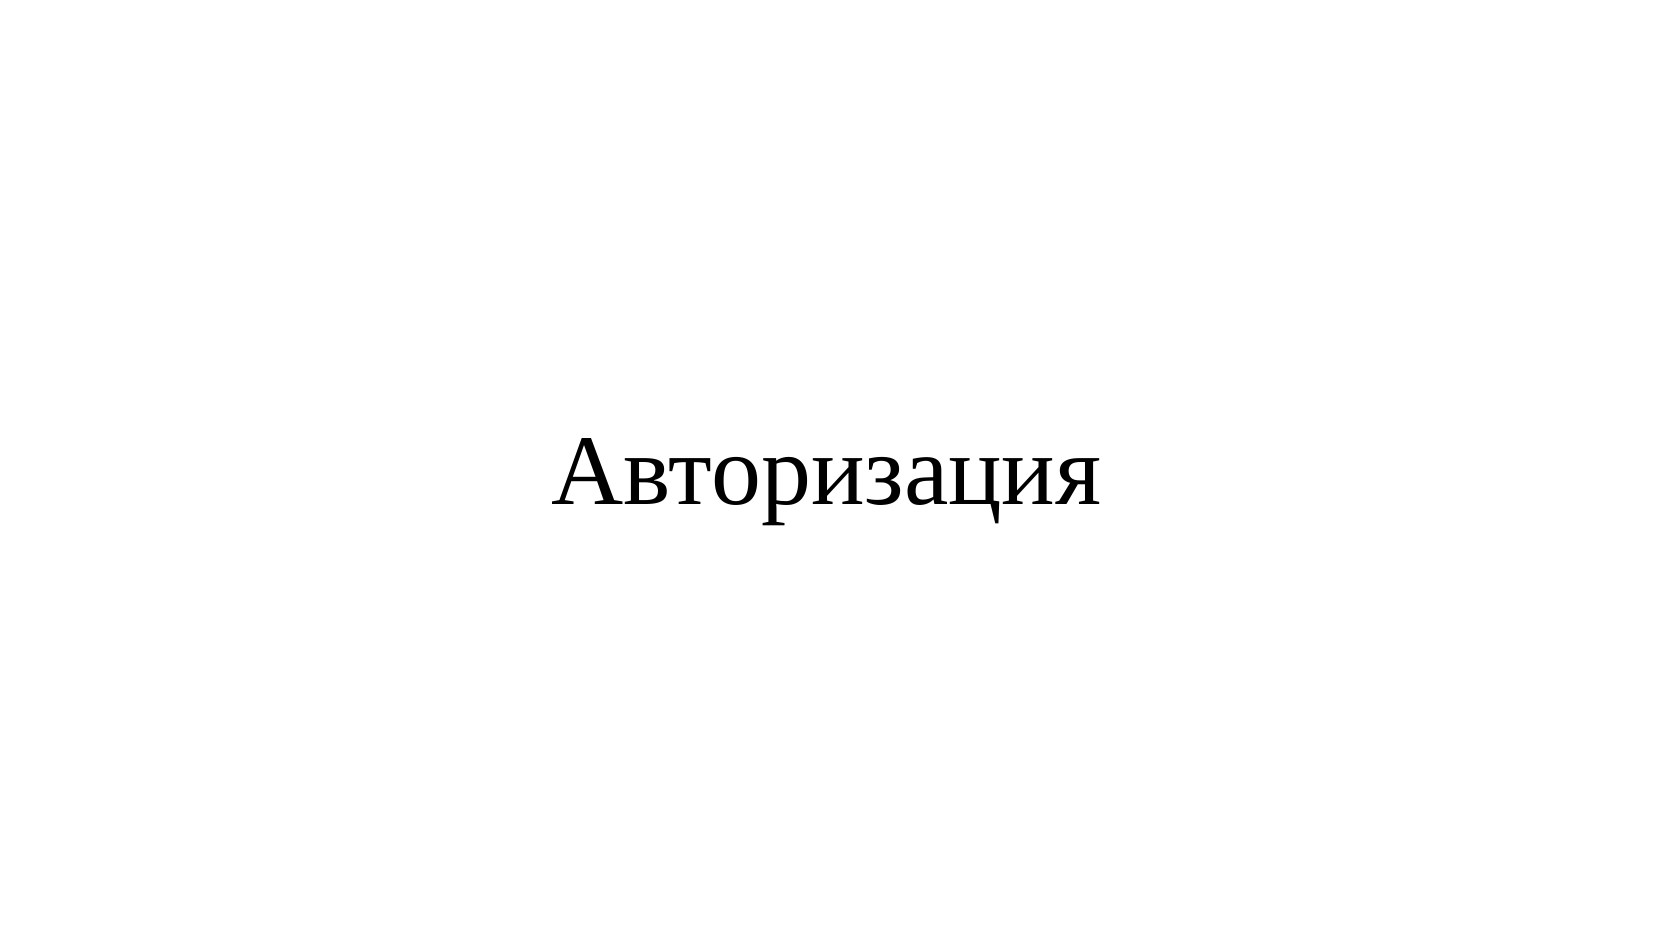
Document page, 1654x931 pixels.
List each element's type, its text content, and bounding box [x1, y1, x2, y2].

text_box Авторизация [82, 387, 1571, 543]
